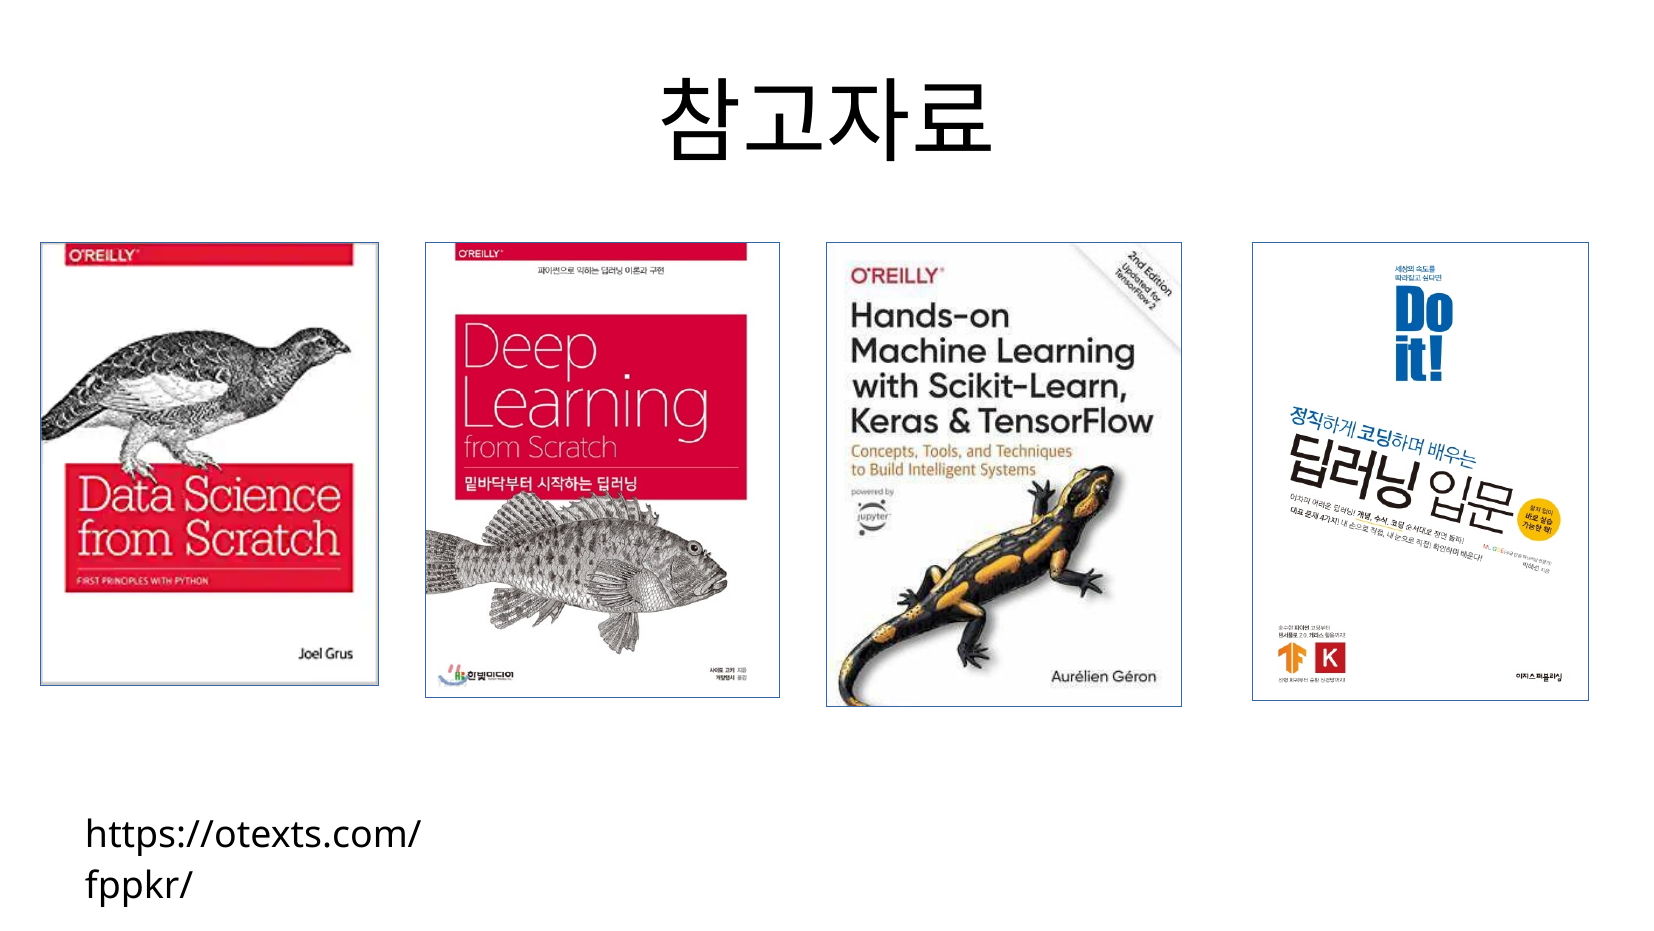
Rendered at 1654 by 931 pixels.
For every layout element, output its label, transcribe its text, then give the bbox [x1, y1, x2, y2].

picture [826, 242, 1182, 707]
text_box https://otexts.com/fppkr/ [70, 800, 540, 853]
picture [1252, 242, 1589, 701]
picture [40, 242, 379, 686]
title 참고자료 [82, 37, 1571, 193]
picture [425, 242, 780, 698]
